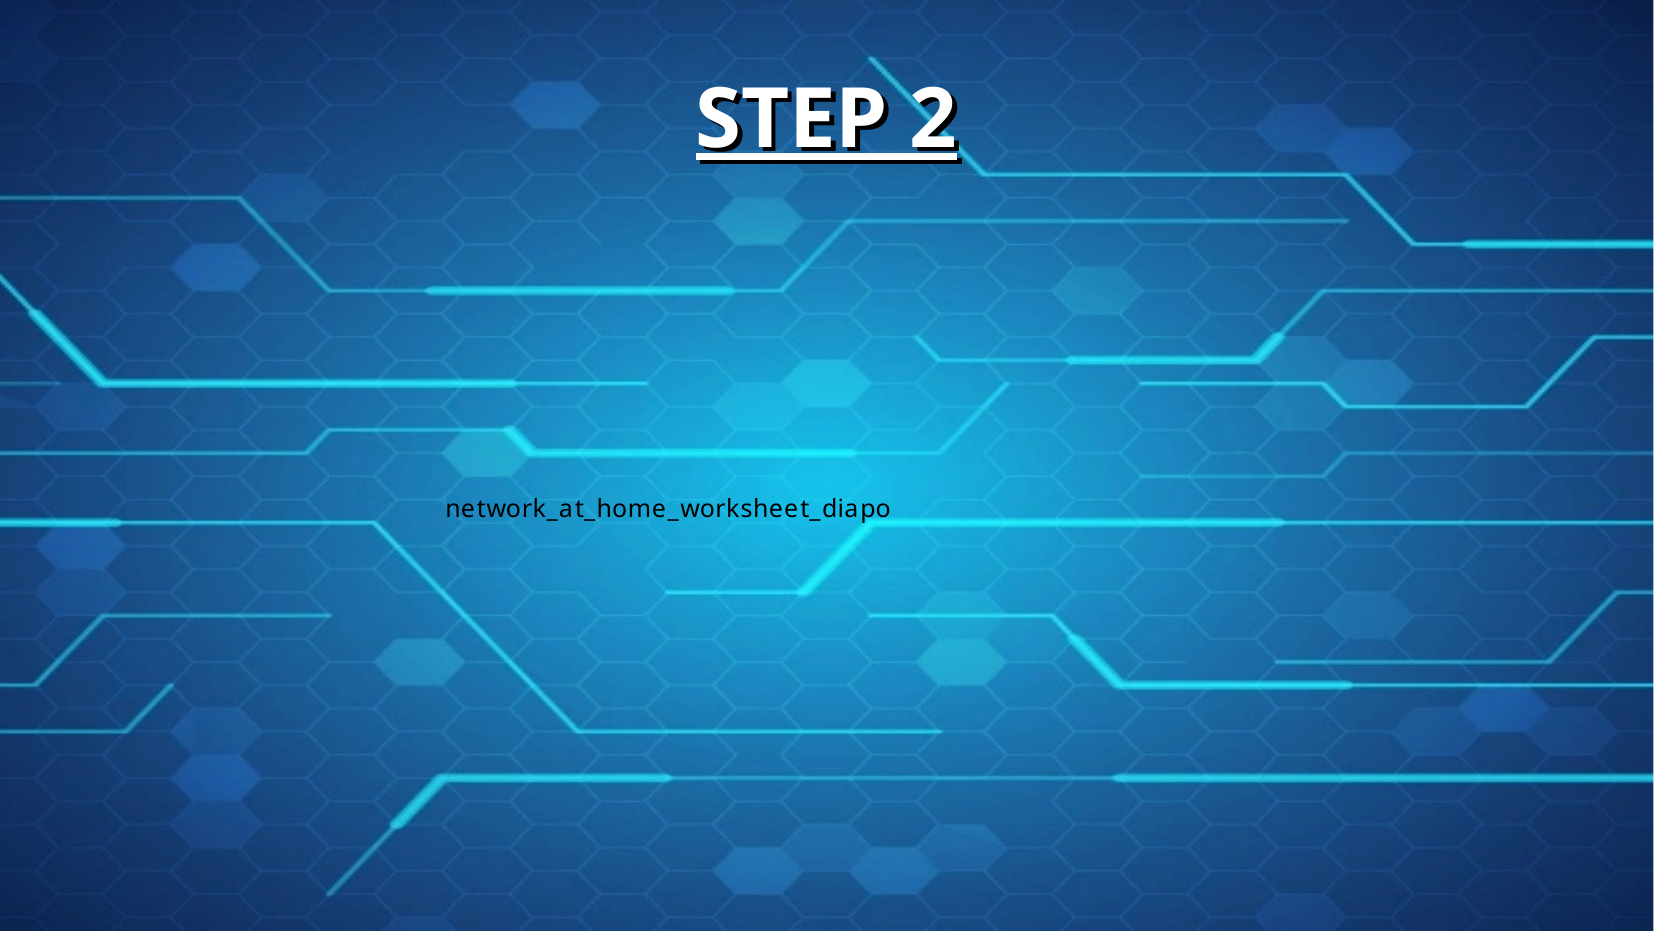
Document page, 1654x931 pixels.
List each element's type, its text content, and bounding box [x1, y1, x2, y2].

picture [0, 0, 1654, 931]
title STEP 2 [82, 37, 1571, 193]
